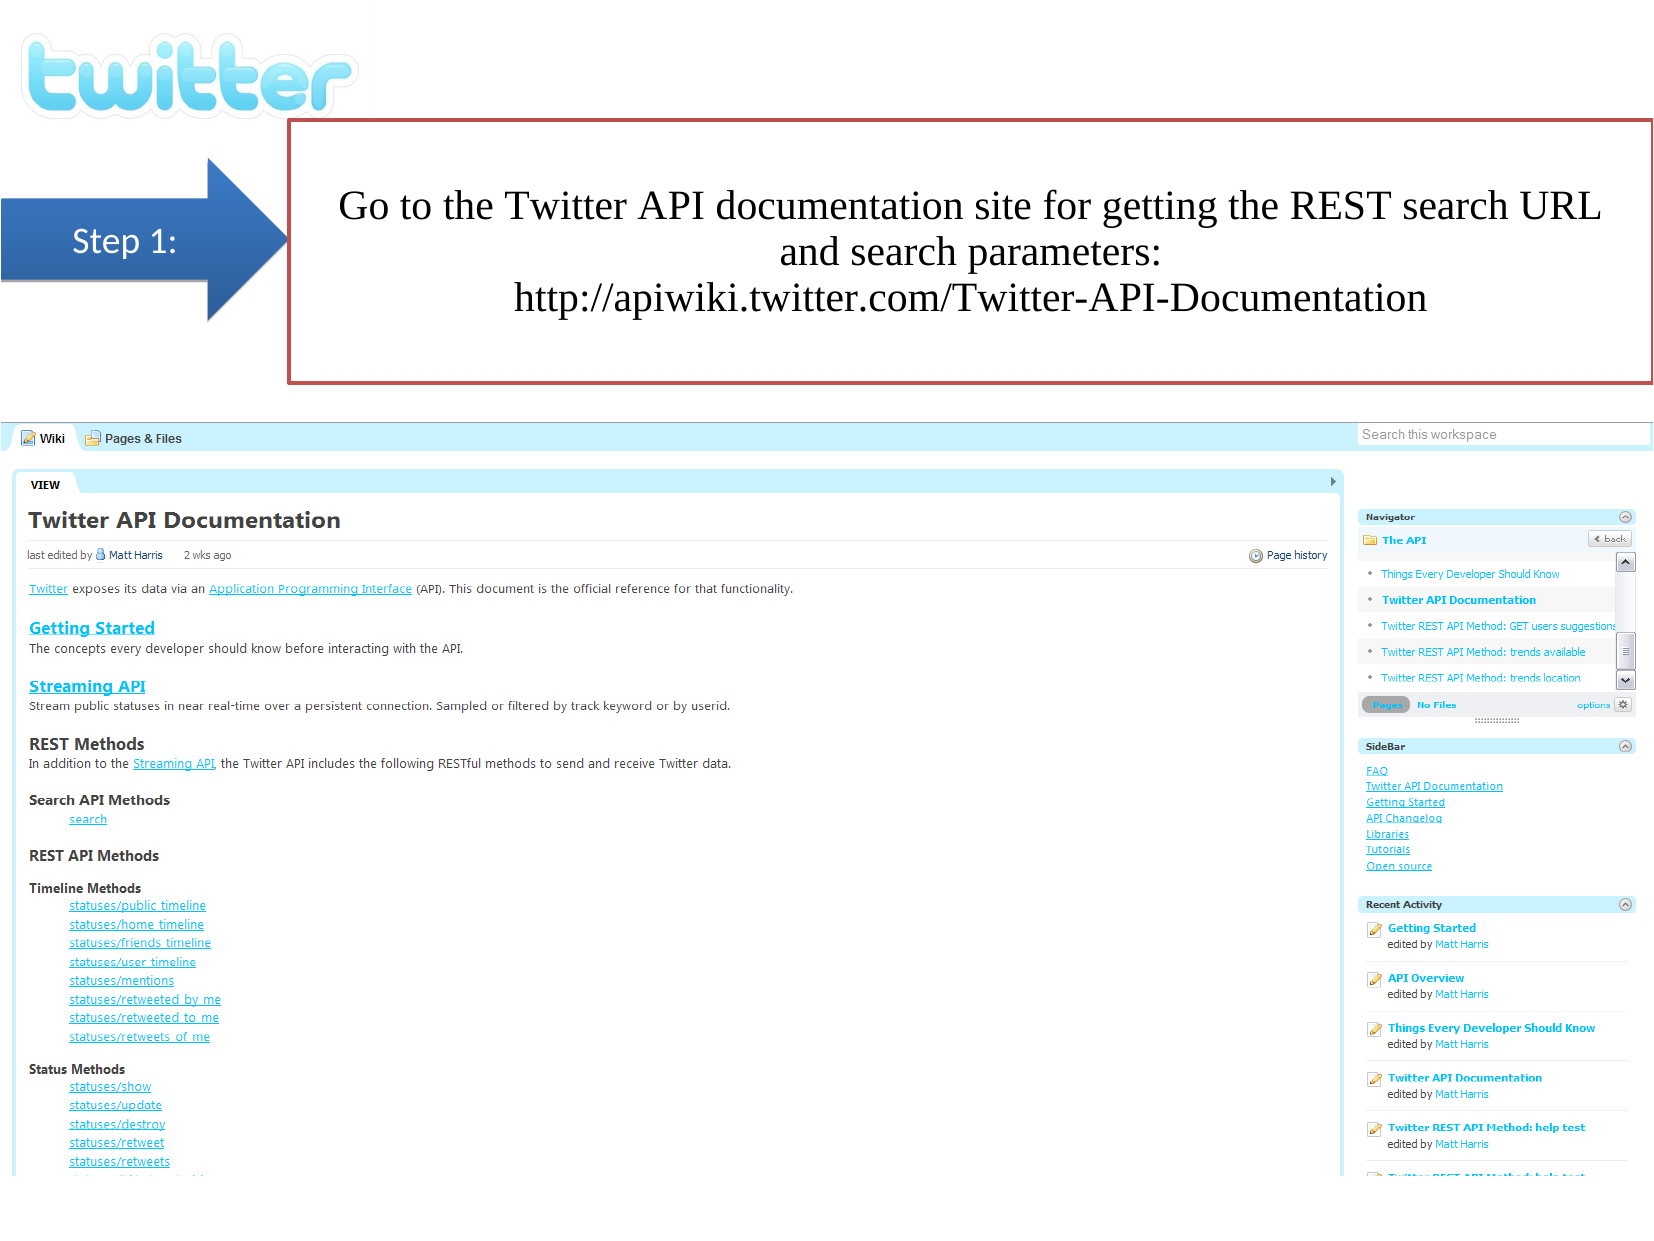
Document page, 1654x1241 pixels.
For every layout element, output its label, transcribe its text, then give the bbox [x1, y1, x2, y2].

picture [1, 422, 1654, 1176]
picture [0, 0, 376, 151]
text_box Go to the Twitter API documentation site for getting the REST search URL and search parameters: http://apiwiki.twitter.com/Twitter-API-Documentation [289, 120, 1654, 383]
text_box Step 1: [1, 157, 287, 321]
